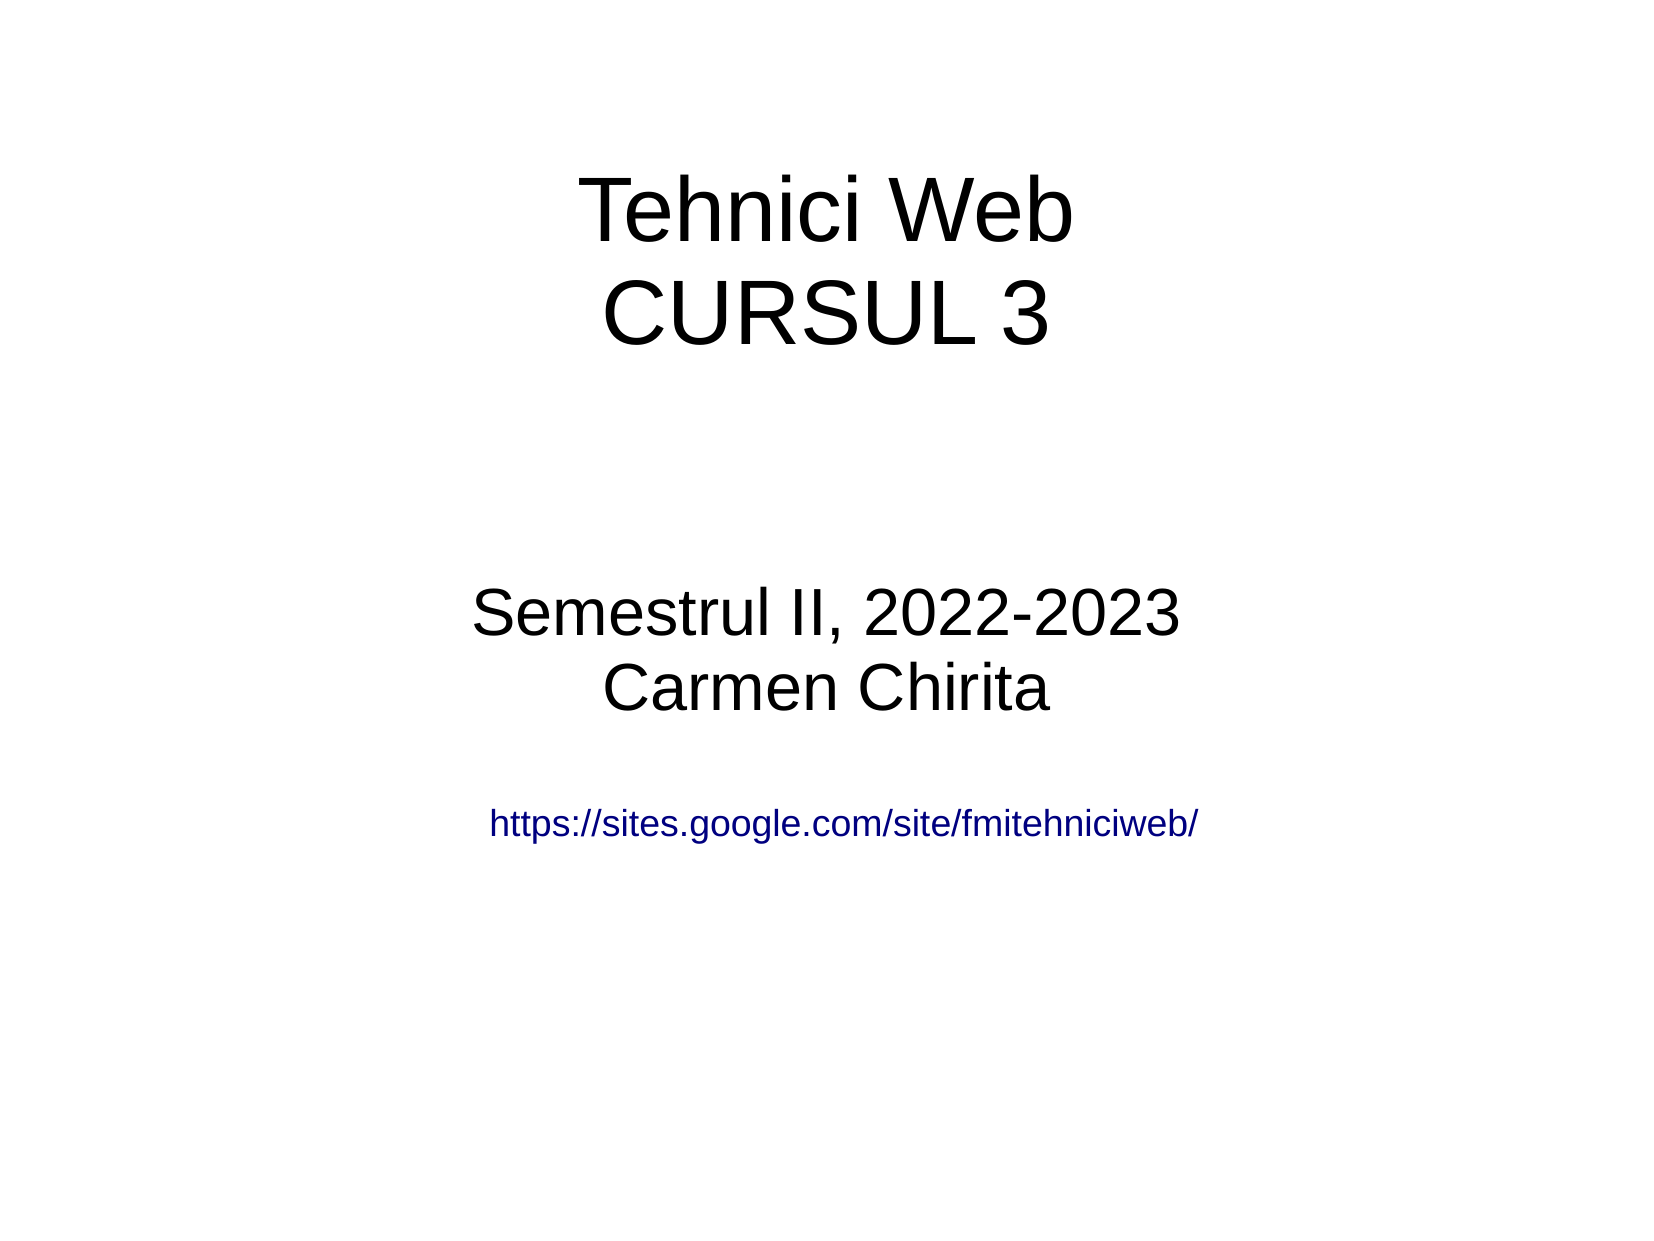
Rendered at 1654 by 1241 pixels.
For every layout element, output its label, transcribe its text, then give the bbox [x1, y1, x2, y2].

subtitle Semestrul II, 2022-2023 Carmen Chirita [82, 290, 1571, 1010]
title Tehnici Web CURSUL 3 [82, 158, 1571, 290]
text_box https://sites.google.com/site/fmitehniciweb/ [474, 794, 1353, 865]
